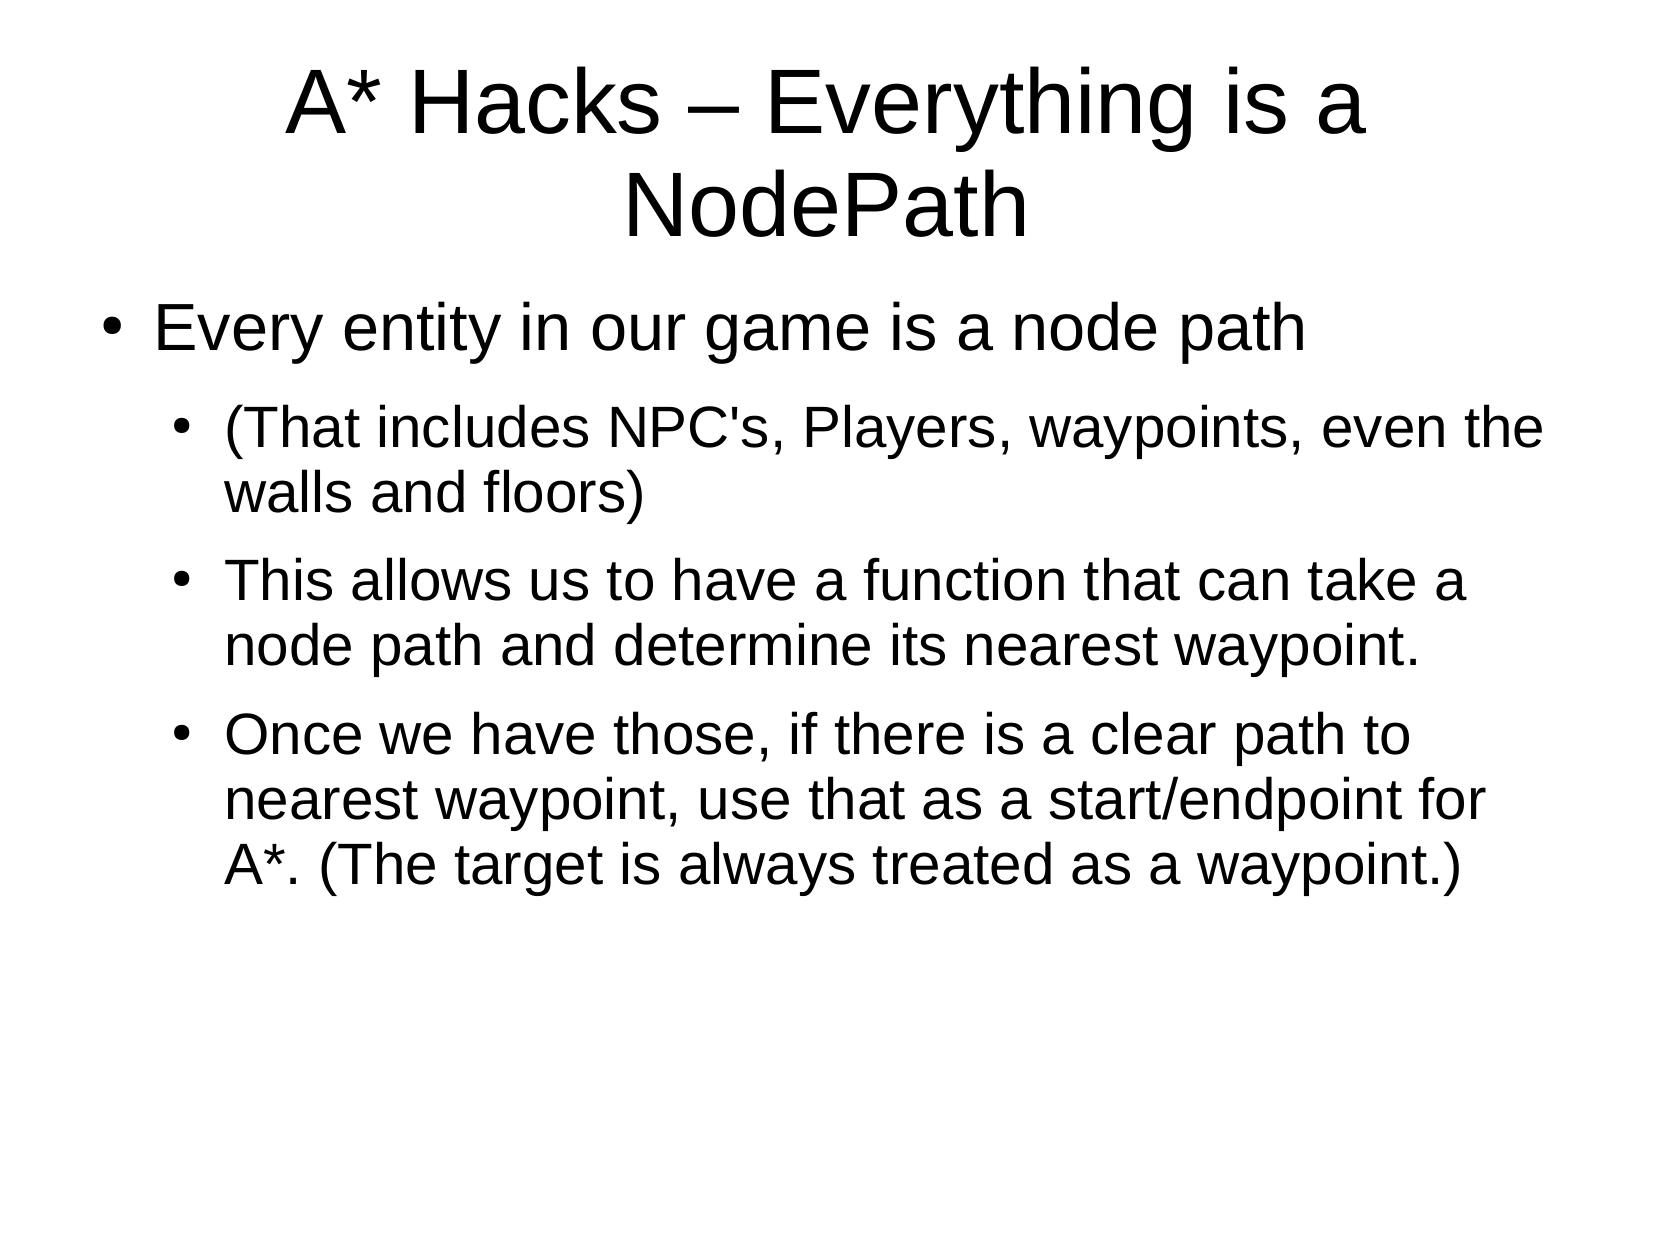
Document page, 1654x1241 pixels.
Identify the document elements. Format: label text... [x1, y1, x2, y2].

title A* Hacks – Everything is a NodePath [82, 49, 1571, 257]
list Every entity in our game is a node path (That includes NPC's, Players, waypoints, even the walls and floors) This allows us to have a function that can take a node path and determine its nearest waypoint. Once we have those, if there is a clear path to nearest waypoint, use that as a start/endpoint for A*. (The target is always treated as a waypoint.) [82, 290, 1571, 1094]
